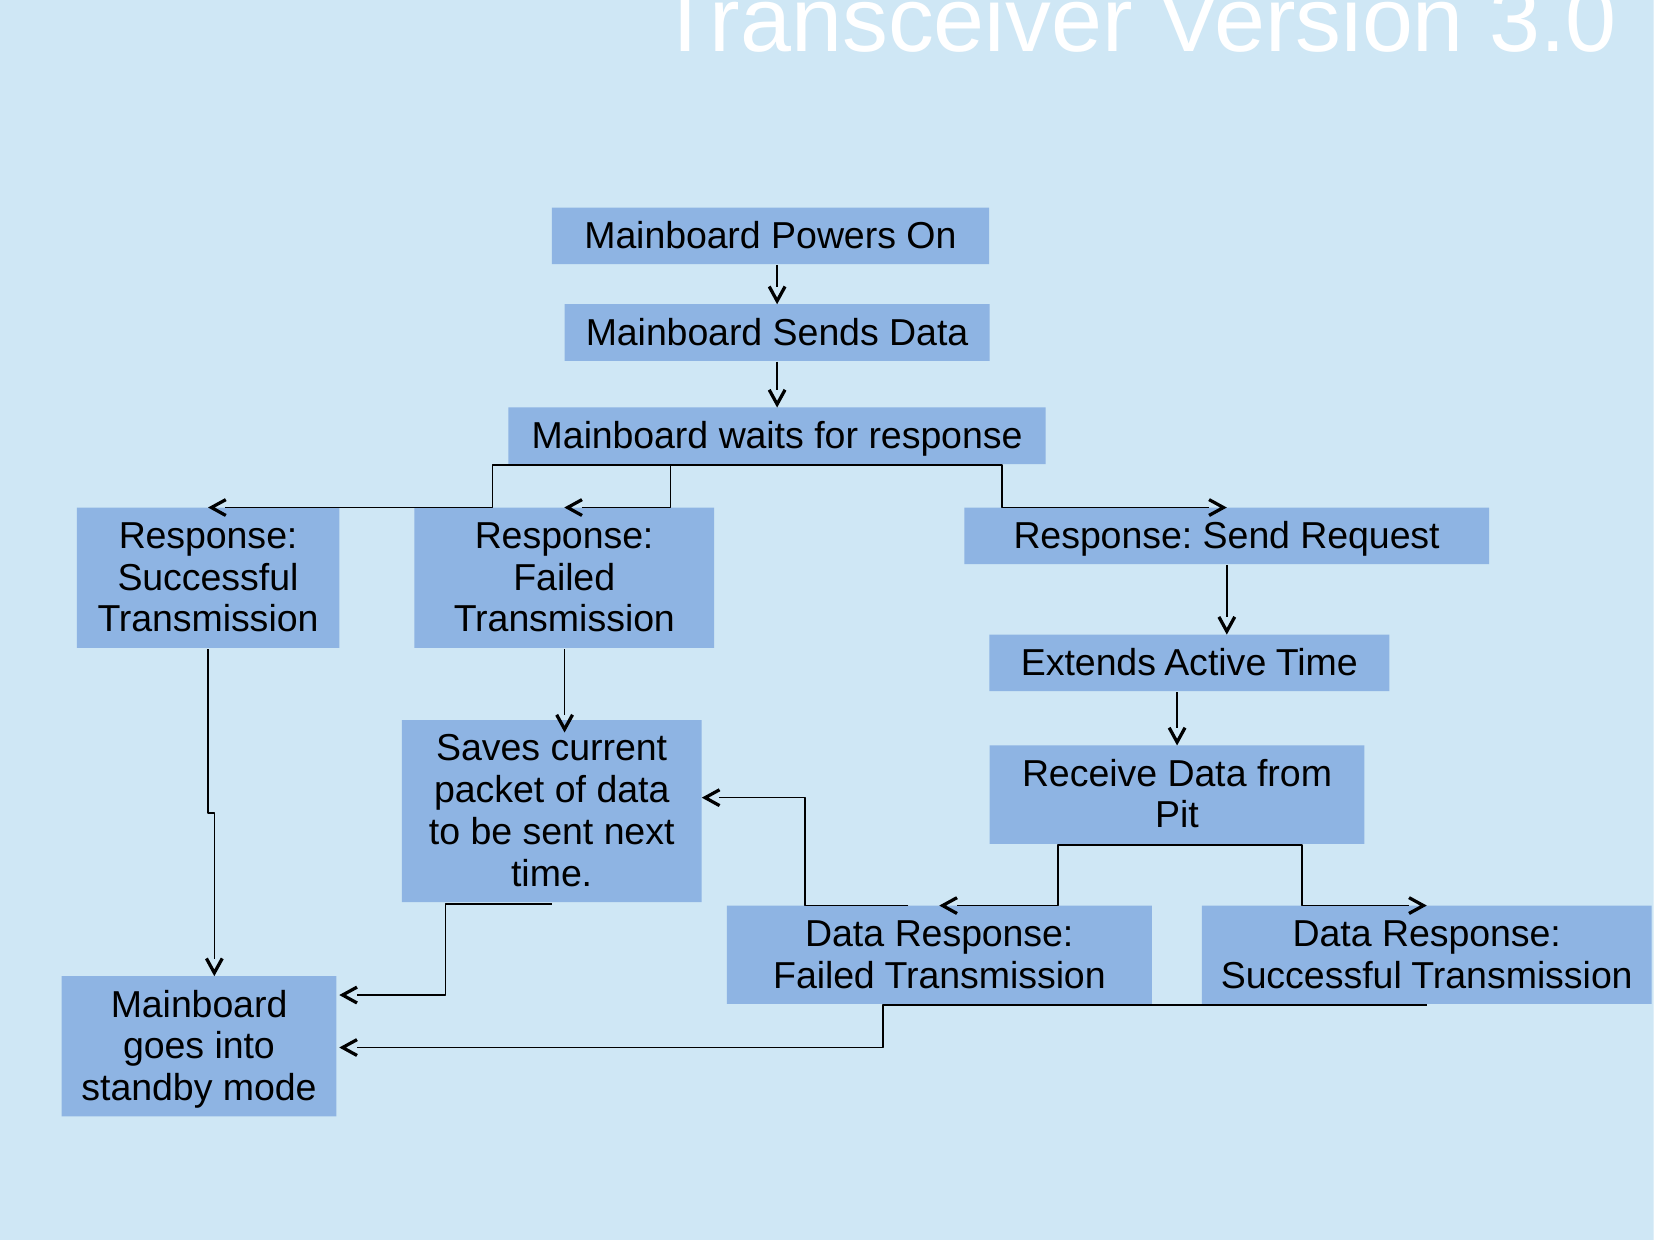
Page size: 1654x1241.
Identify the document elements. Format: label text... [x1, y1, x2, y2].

text_box Mainboard waits for response [508, 407, 1046, 465]
text_box Response: Failed Transmission [414, 507, 715, 648]
text_box Response: Successful Transmission [76, 507, 340, 648]
text_box Mainboard goes into standby mode [61, 976, 337, 1117]
text_box Extends Active Time [989, 634, 1390, 692]
text_box Saves current packet of data to be sent next time. [401, 720, 702, 903]
title Transceiver Version 3.0 [151, 0, 1633, 183]
text_box Mainboard Sends Data [564, 304, 990, 361]
text_box Data Response: Failed Transmission [726, 905, 1152, 1004]
text_box Response: Send Request [964, 507, 1490, 565]
text_box Mainboard Powers On [551, 207, 990, 265]
text_box Data Response: Successful Transmission [1201, 905, 1652, 1004]
text_box Receive Data from Pit [989, 745, 1365, 844]
